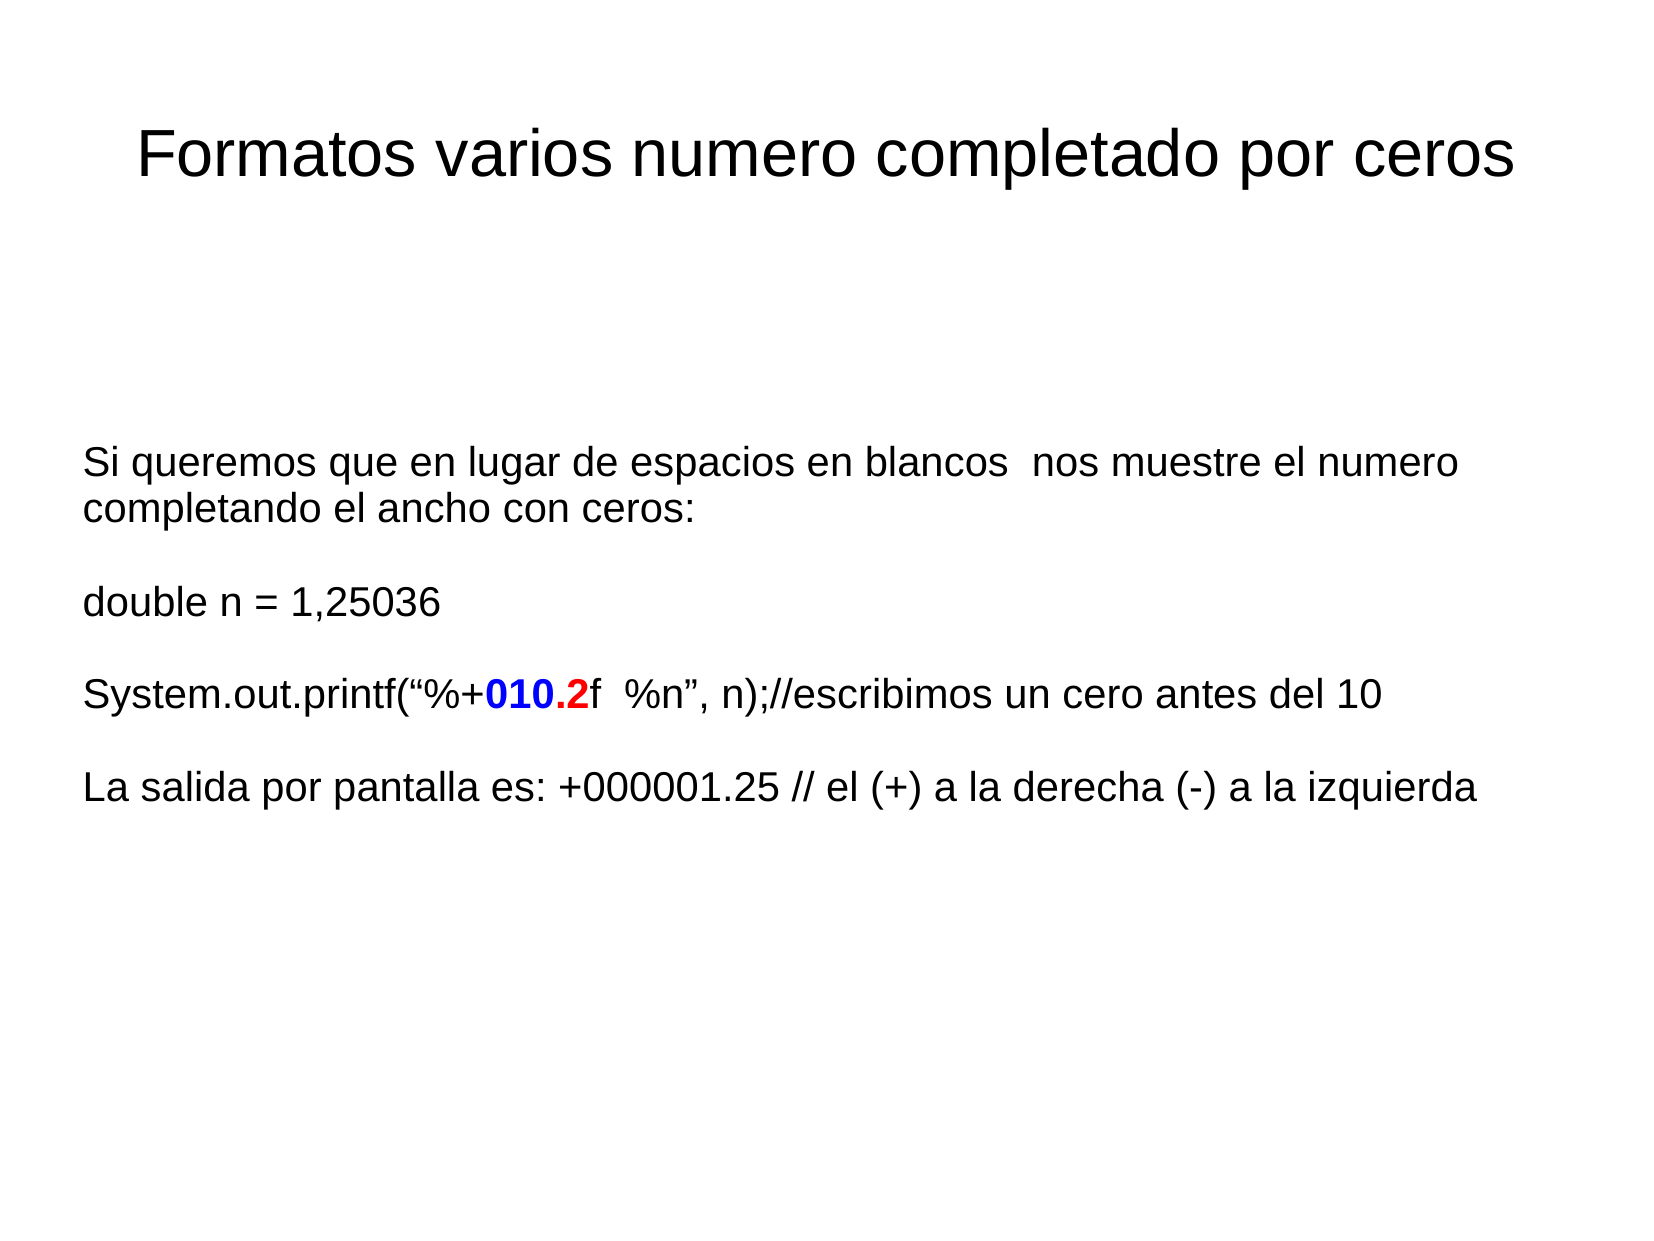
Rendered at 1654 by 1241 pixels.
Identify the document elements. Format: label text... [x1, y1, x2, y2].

subtitle Si queremos que en lugar de espacios en blancos nos muestre el numero completando el ancho con ceros: double n = 1,25036 System.out.printf(“%+010.2f %n”, n);//escribimos un cero antes del 10 La salida por pantalla es: +000001.25 // el (+) a la derecha (-) a la izquierda [82, 290, 1571, 1109]
title Formatos varios numero completado por ceros [82, 49, 1571, 257]
